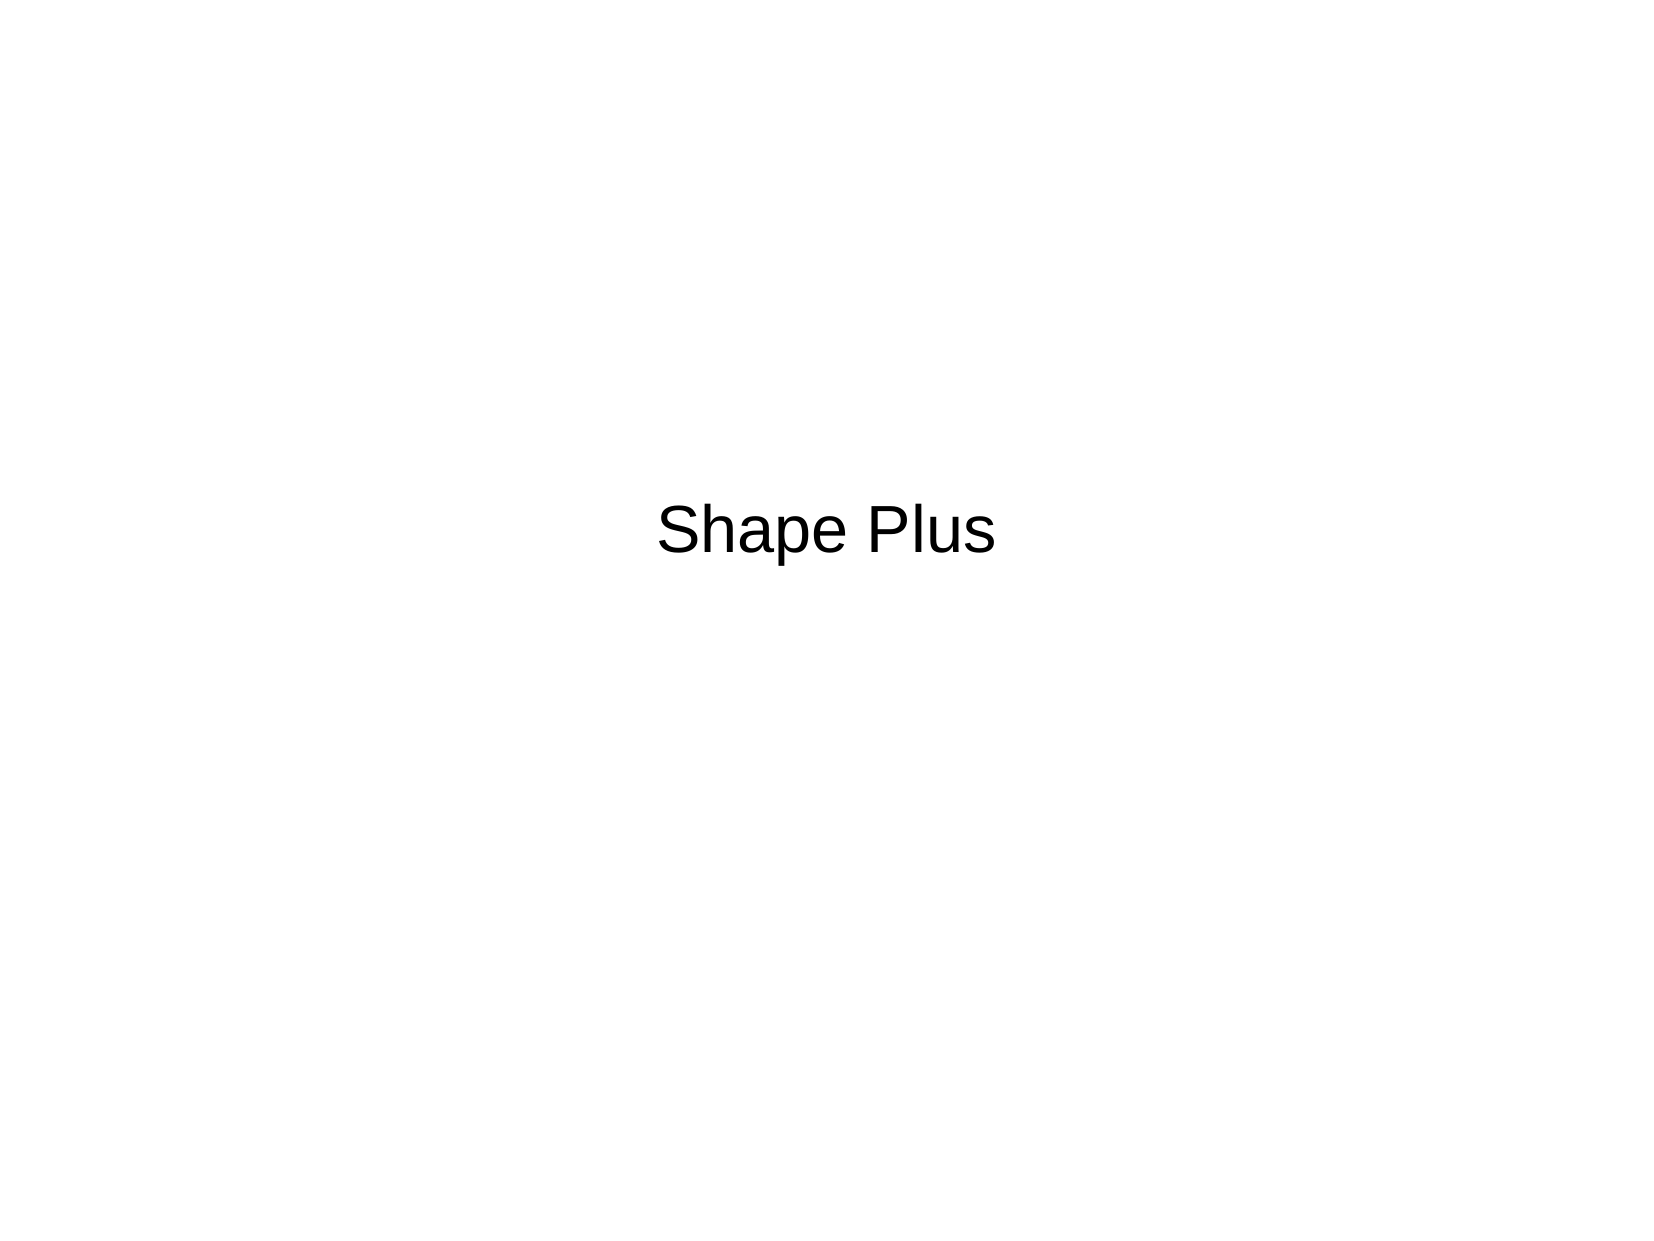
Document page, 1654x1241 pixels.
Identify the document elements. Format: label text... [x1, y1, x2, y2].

subtitle Shape Plus [82, 49, 1571, 1010]
